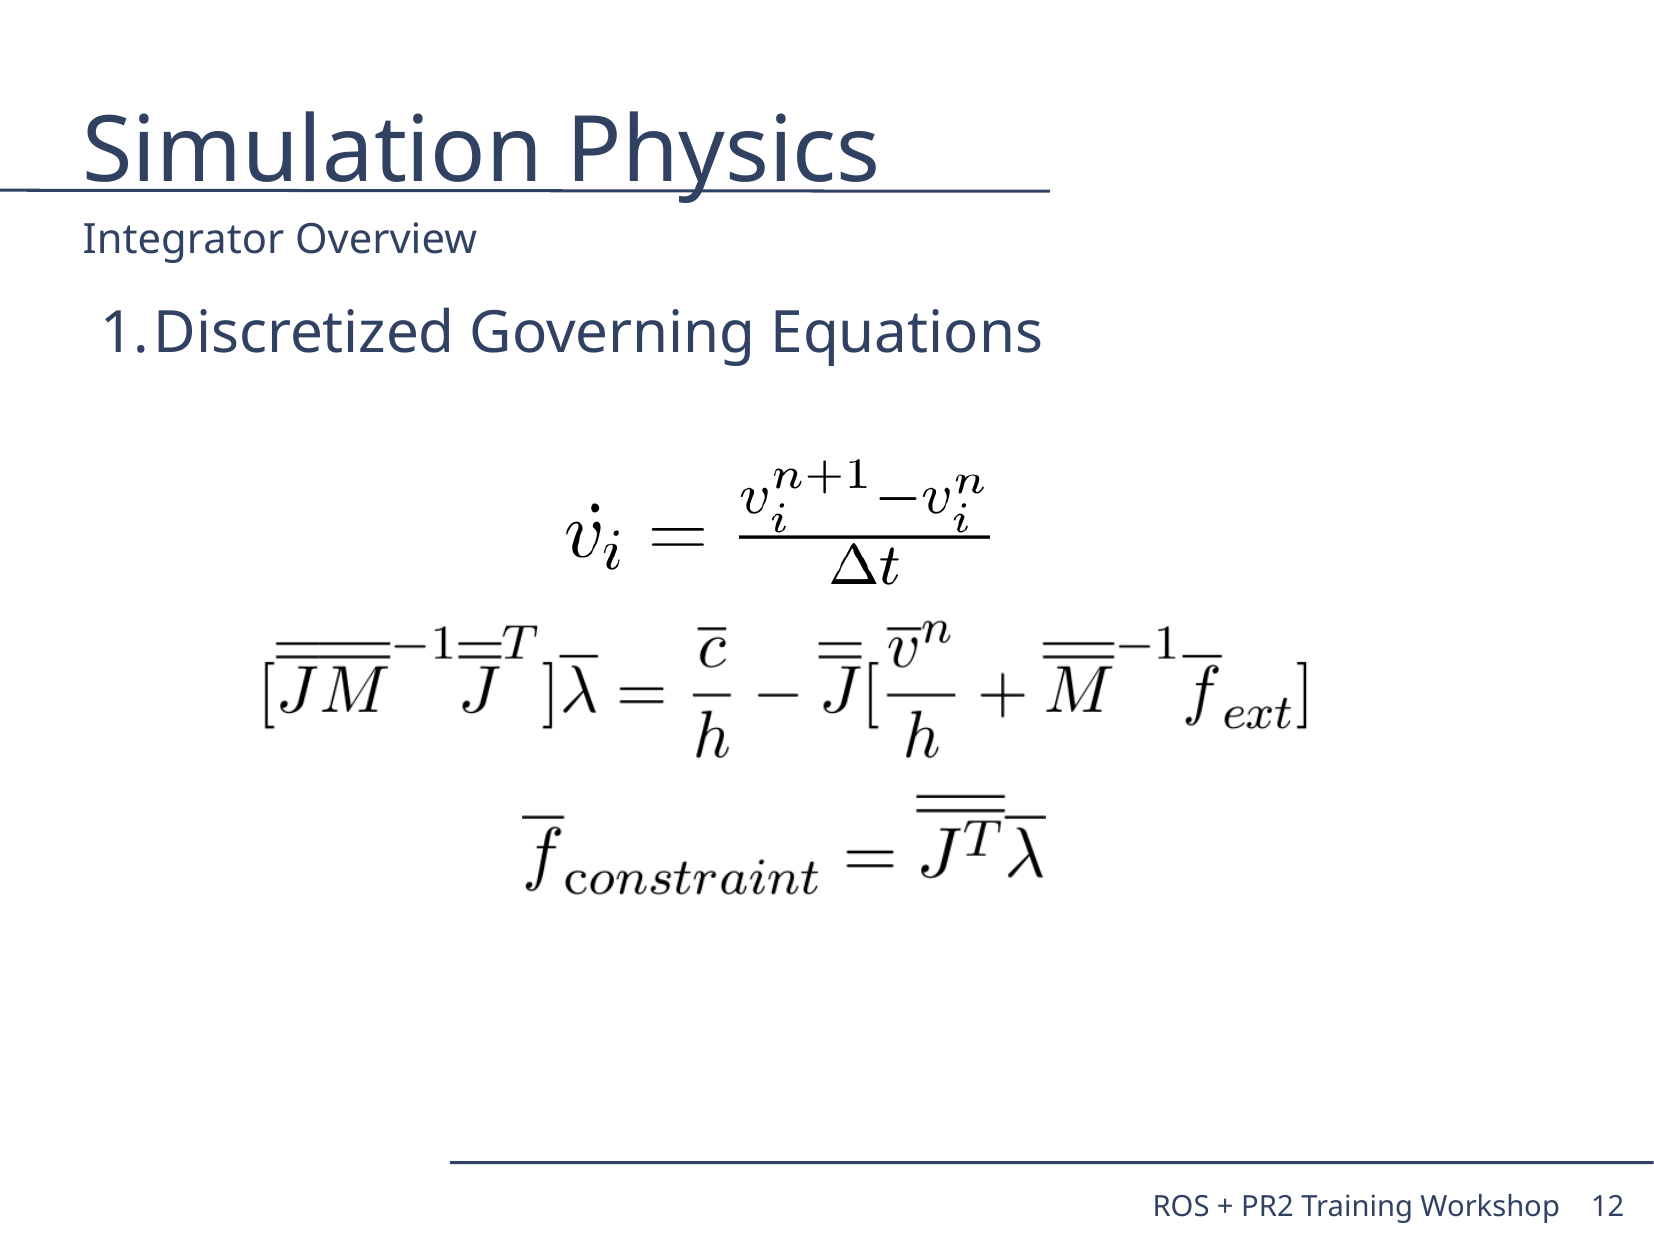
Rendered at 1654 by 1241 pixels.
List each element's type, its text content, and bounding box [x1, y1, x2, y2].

list Discretized Governing Equations [82, 290, 1571, 1109]
picture [499, 787, 1062, 901]
title Simulation Physics Integrator Overview [82, 78, 1571, 271]
picture [553, 448, 1011, 599]
picture [262, 617, 1313, 764]
